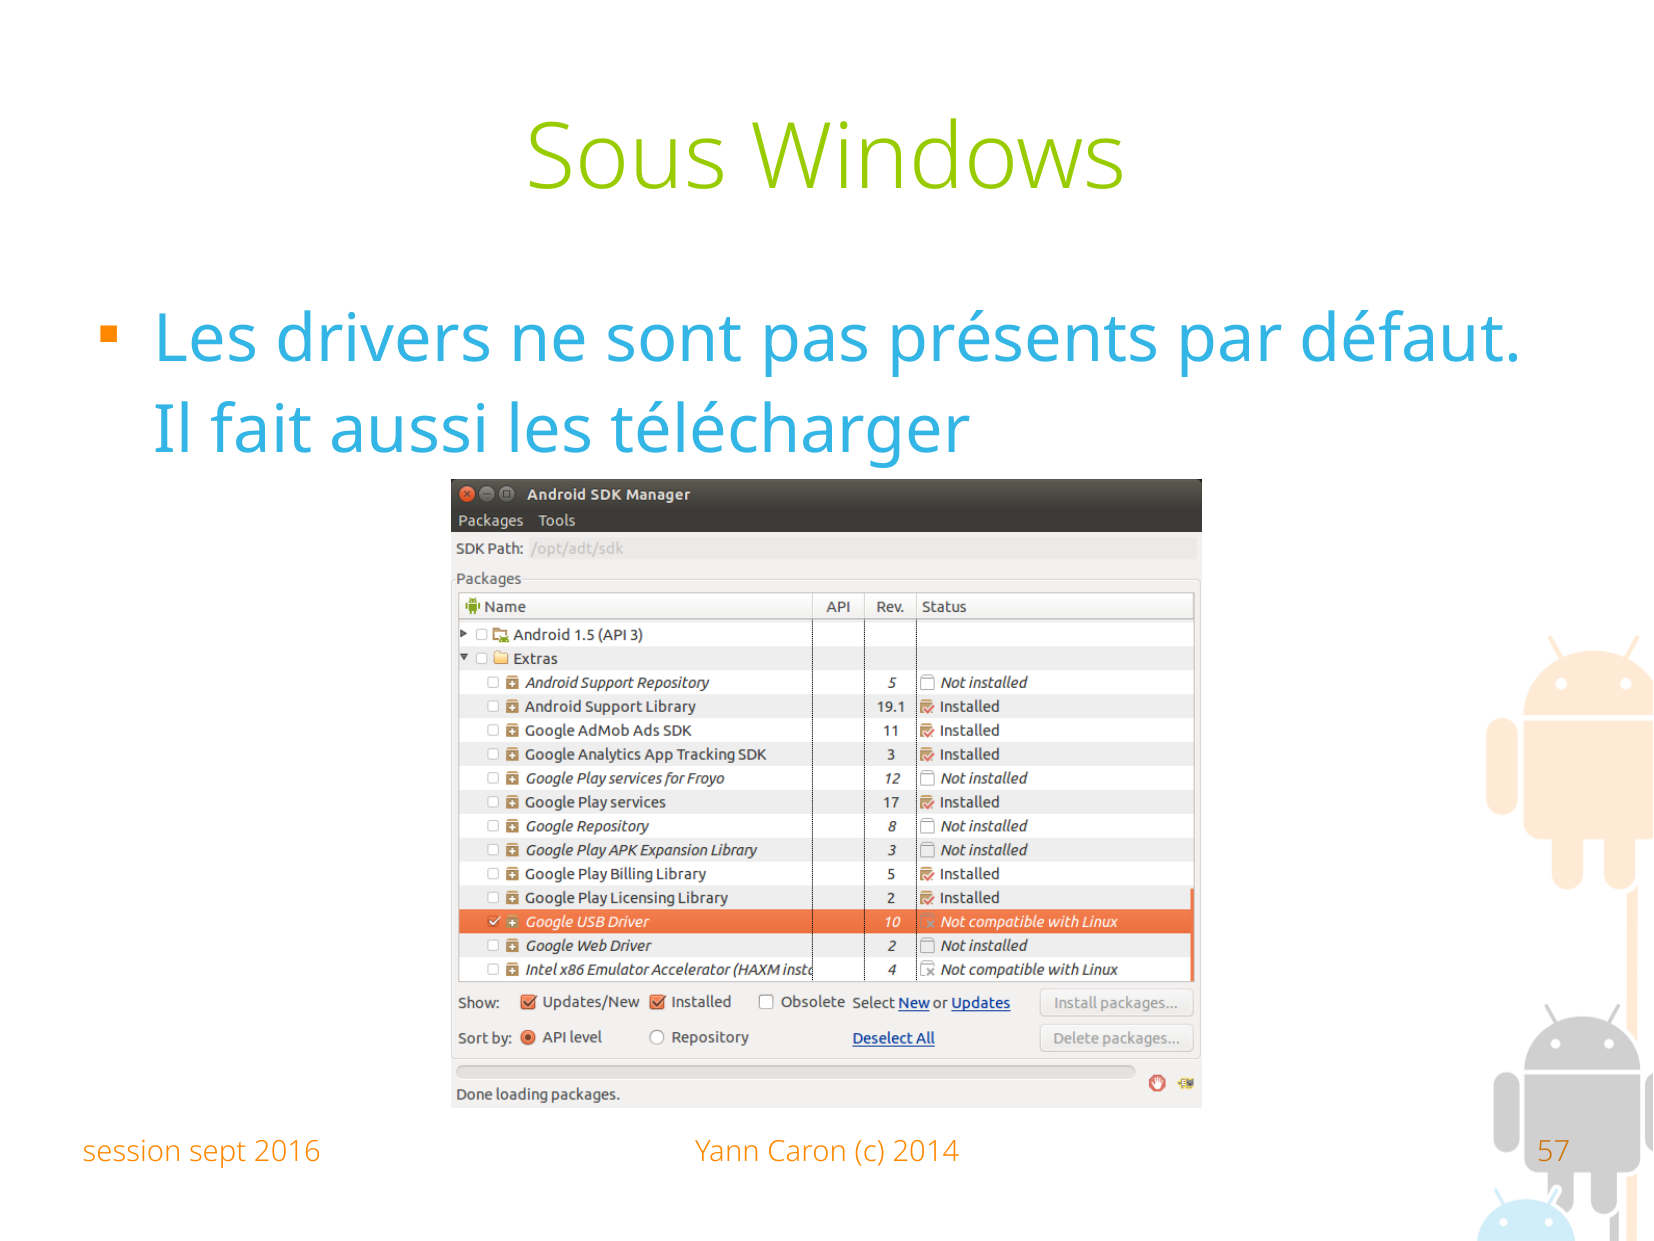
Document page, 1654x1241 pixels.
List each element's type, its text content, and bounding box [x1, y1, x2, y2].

title Sous Windows [82, 49, 1571, 257]
picture [240, 423, 1654, 1241]
list Les drivers ne sont pas présents par défaut. Il fait aussi les télécharger [82, 290, 1571, 481]
